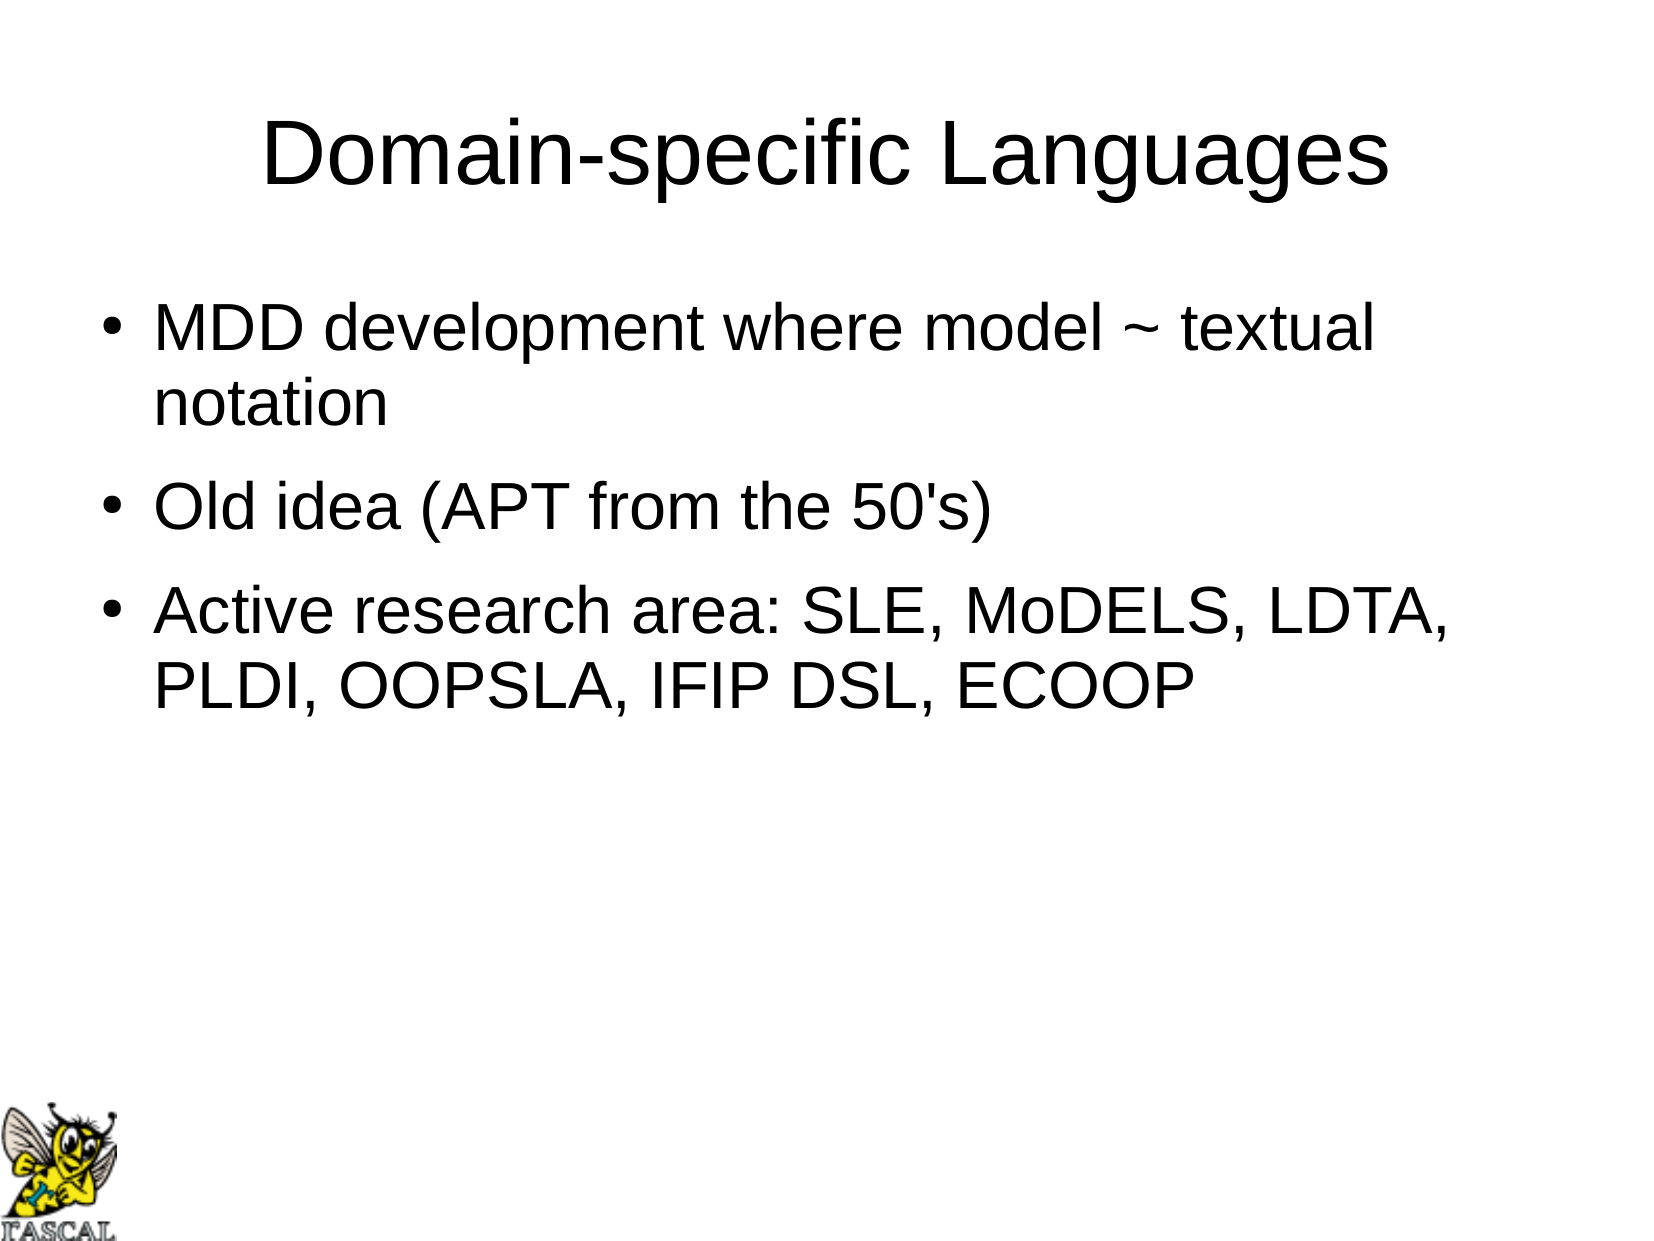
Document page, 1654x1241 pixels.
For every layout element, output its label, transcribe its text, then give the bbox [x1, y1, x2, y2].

title Domain-specific Languages [82, 56, 1571, 250]
picture [0, 1102, 117, 1241]
list MDD development where model ~ textual notation Old idea (APT from the 50's) Active research area: SLE, MoDELS, LDTA, PLDI, OOPSLA, IFIP DSL, ECOOP [82, 290, 1571, 1109]
